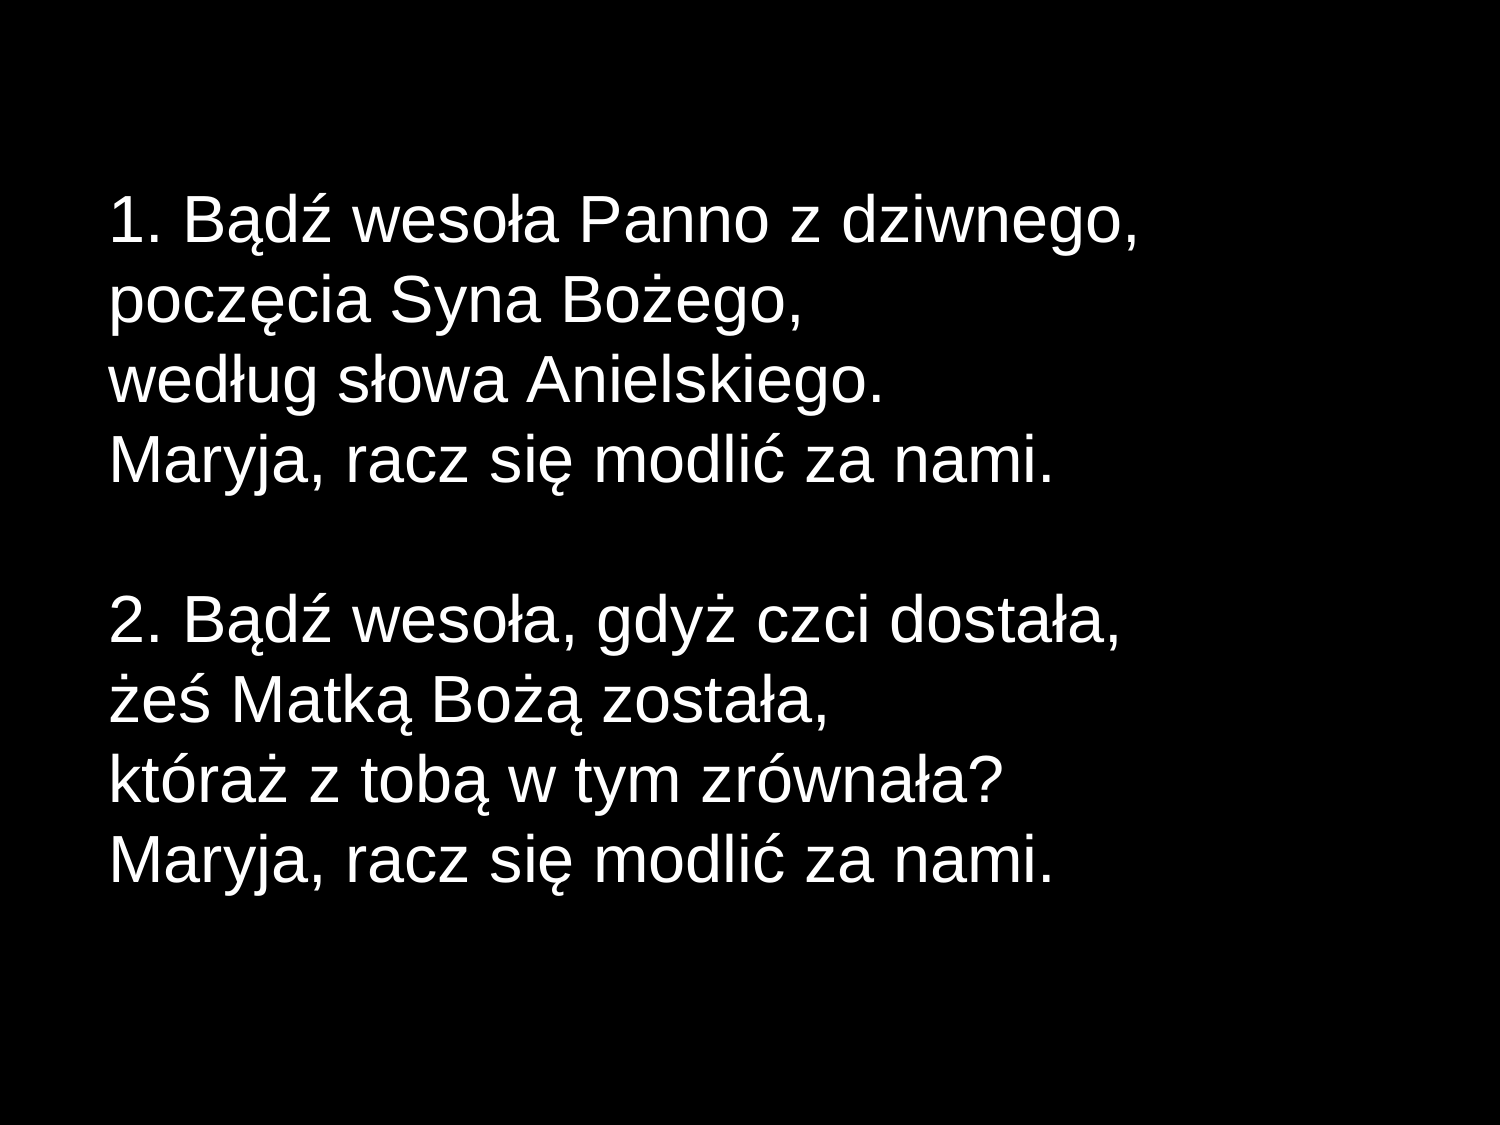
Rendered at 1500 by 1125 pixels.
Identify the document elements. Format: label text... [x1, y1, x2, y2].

text_box ﻿1. Bądź wesoła Panno z dziwnego, poczęcia Syna Bożego, według słowa Anielskiego. Maryja, racz się modlić za nami. 2. Bądź wesoła, gdyż czci dostała, żeś Matką Bożą została, któraż z tobą w tym zrównała? Maryja, racz się modlić za nami. [93, 168, 1465, 904]
